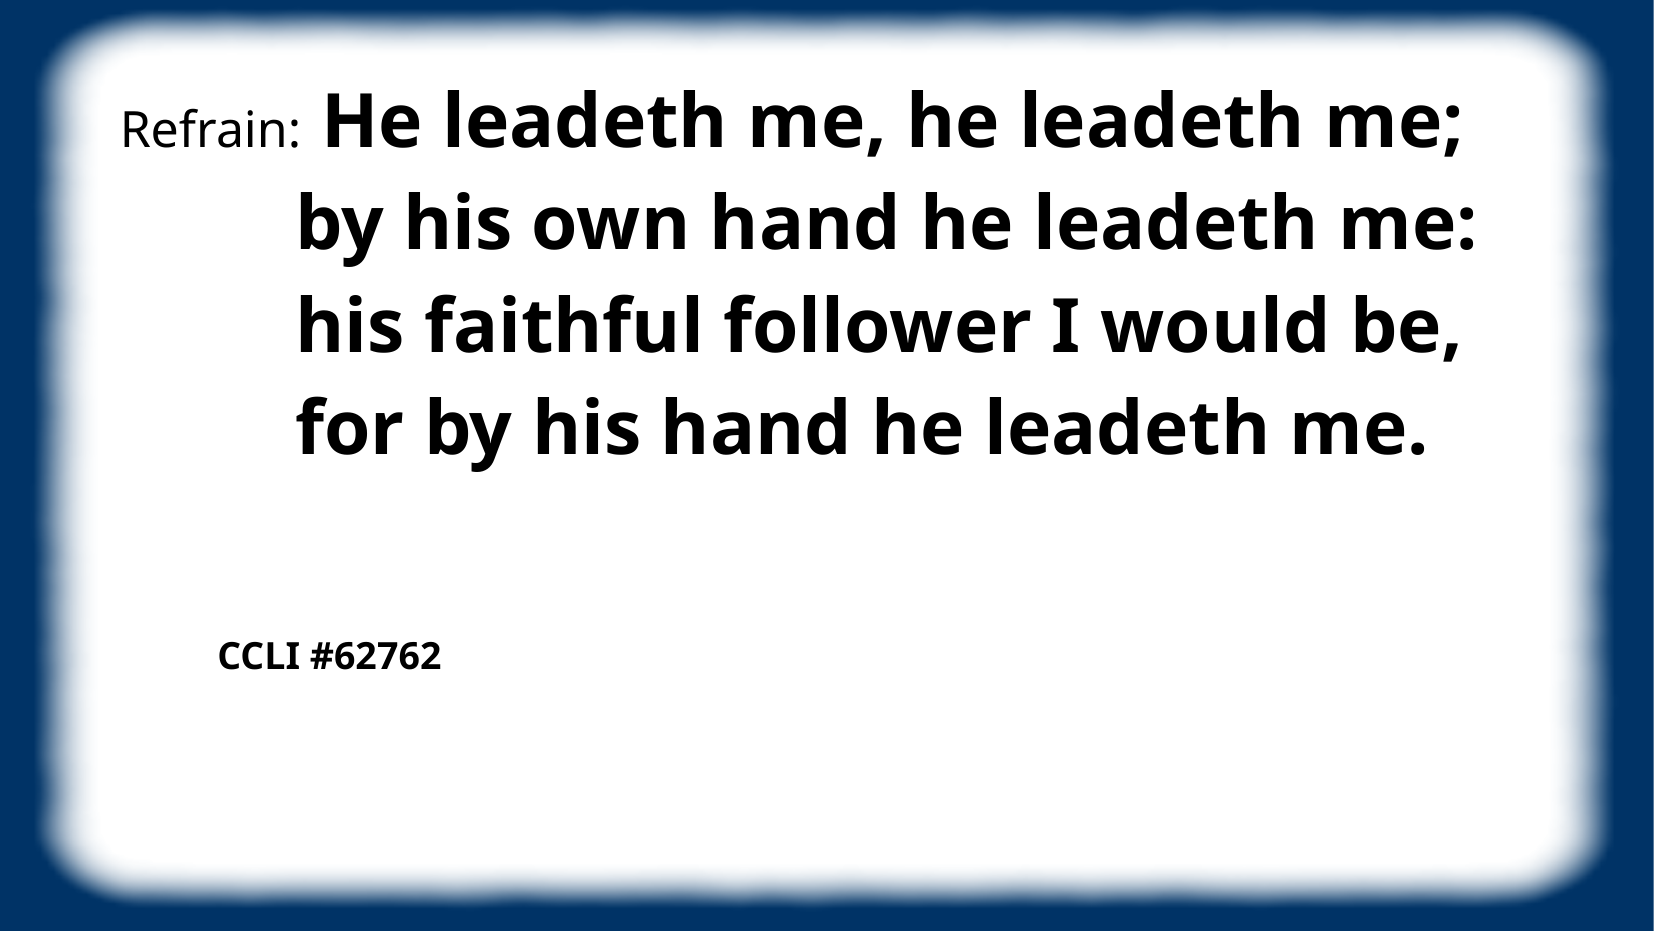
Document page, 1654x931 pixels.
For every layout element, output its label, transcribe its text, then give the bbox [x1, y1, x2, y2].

picture [0, 0, 1654, 931]
text_box Refrain: He leadeth me, he leadeth me; by his own hand he leadeth me: his faithful follower I would be, for by his hand he leadeth me. CCLI #62762 [105, 60, 1546, 747]
